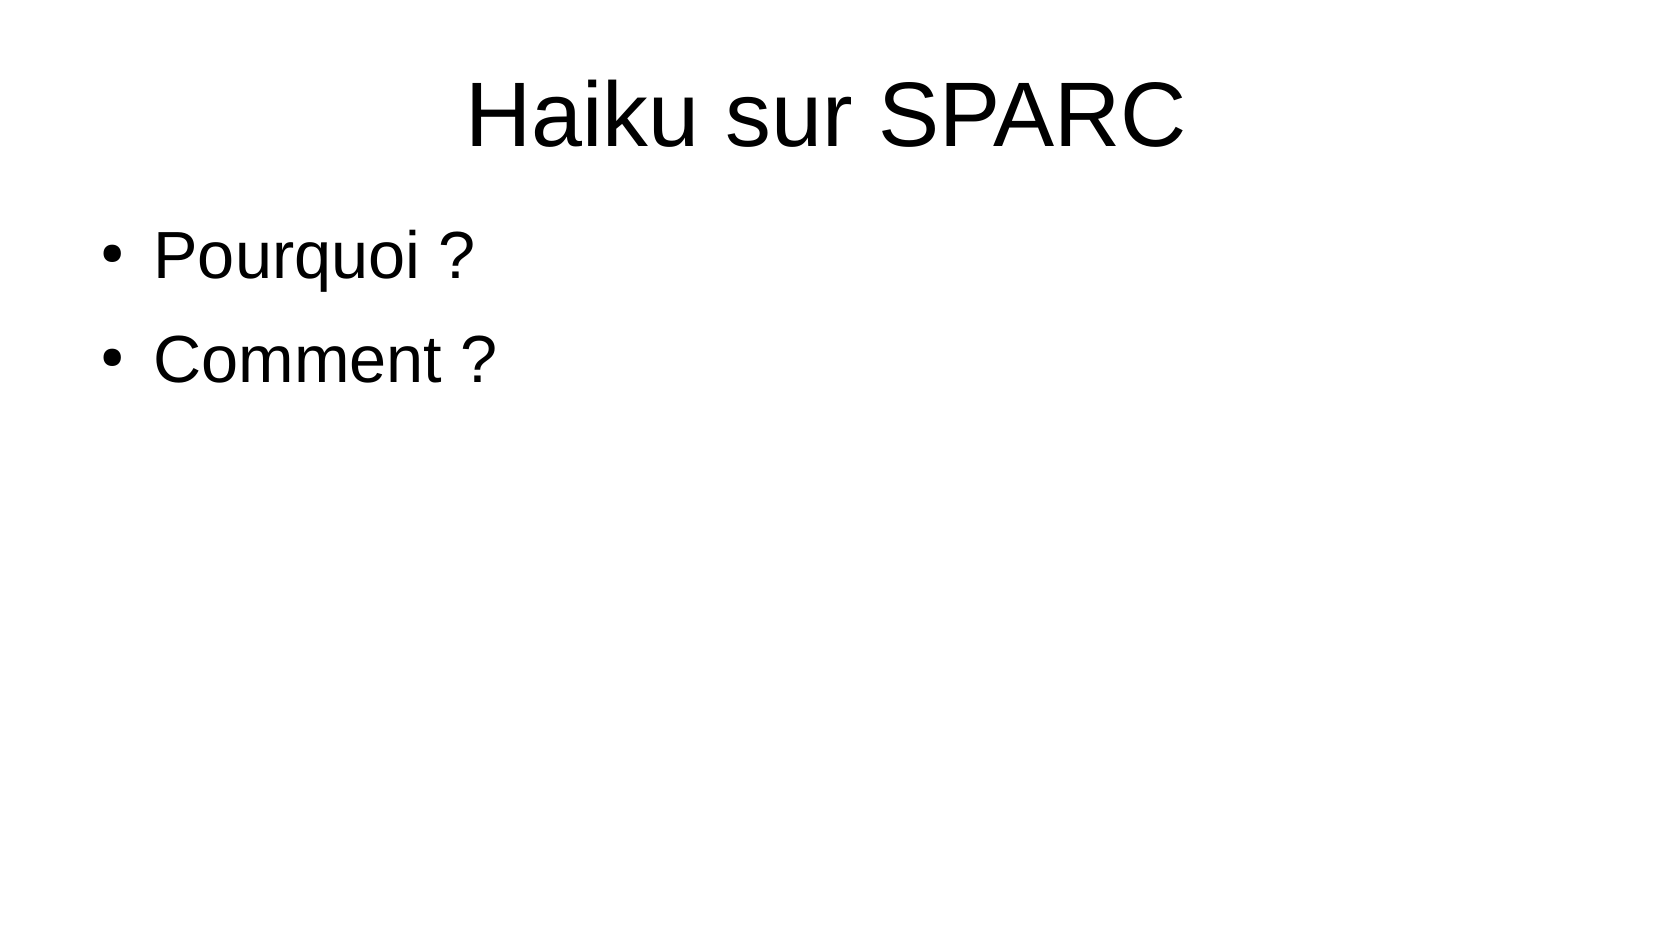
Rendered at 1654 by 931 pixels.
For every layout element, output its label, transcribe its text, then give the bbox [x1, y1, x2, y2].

list Pourquoi ? Comment ? [82, 217, 1571, 758]
title Haiku sur SPARC [82, 37, 1571, 193]
